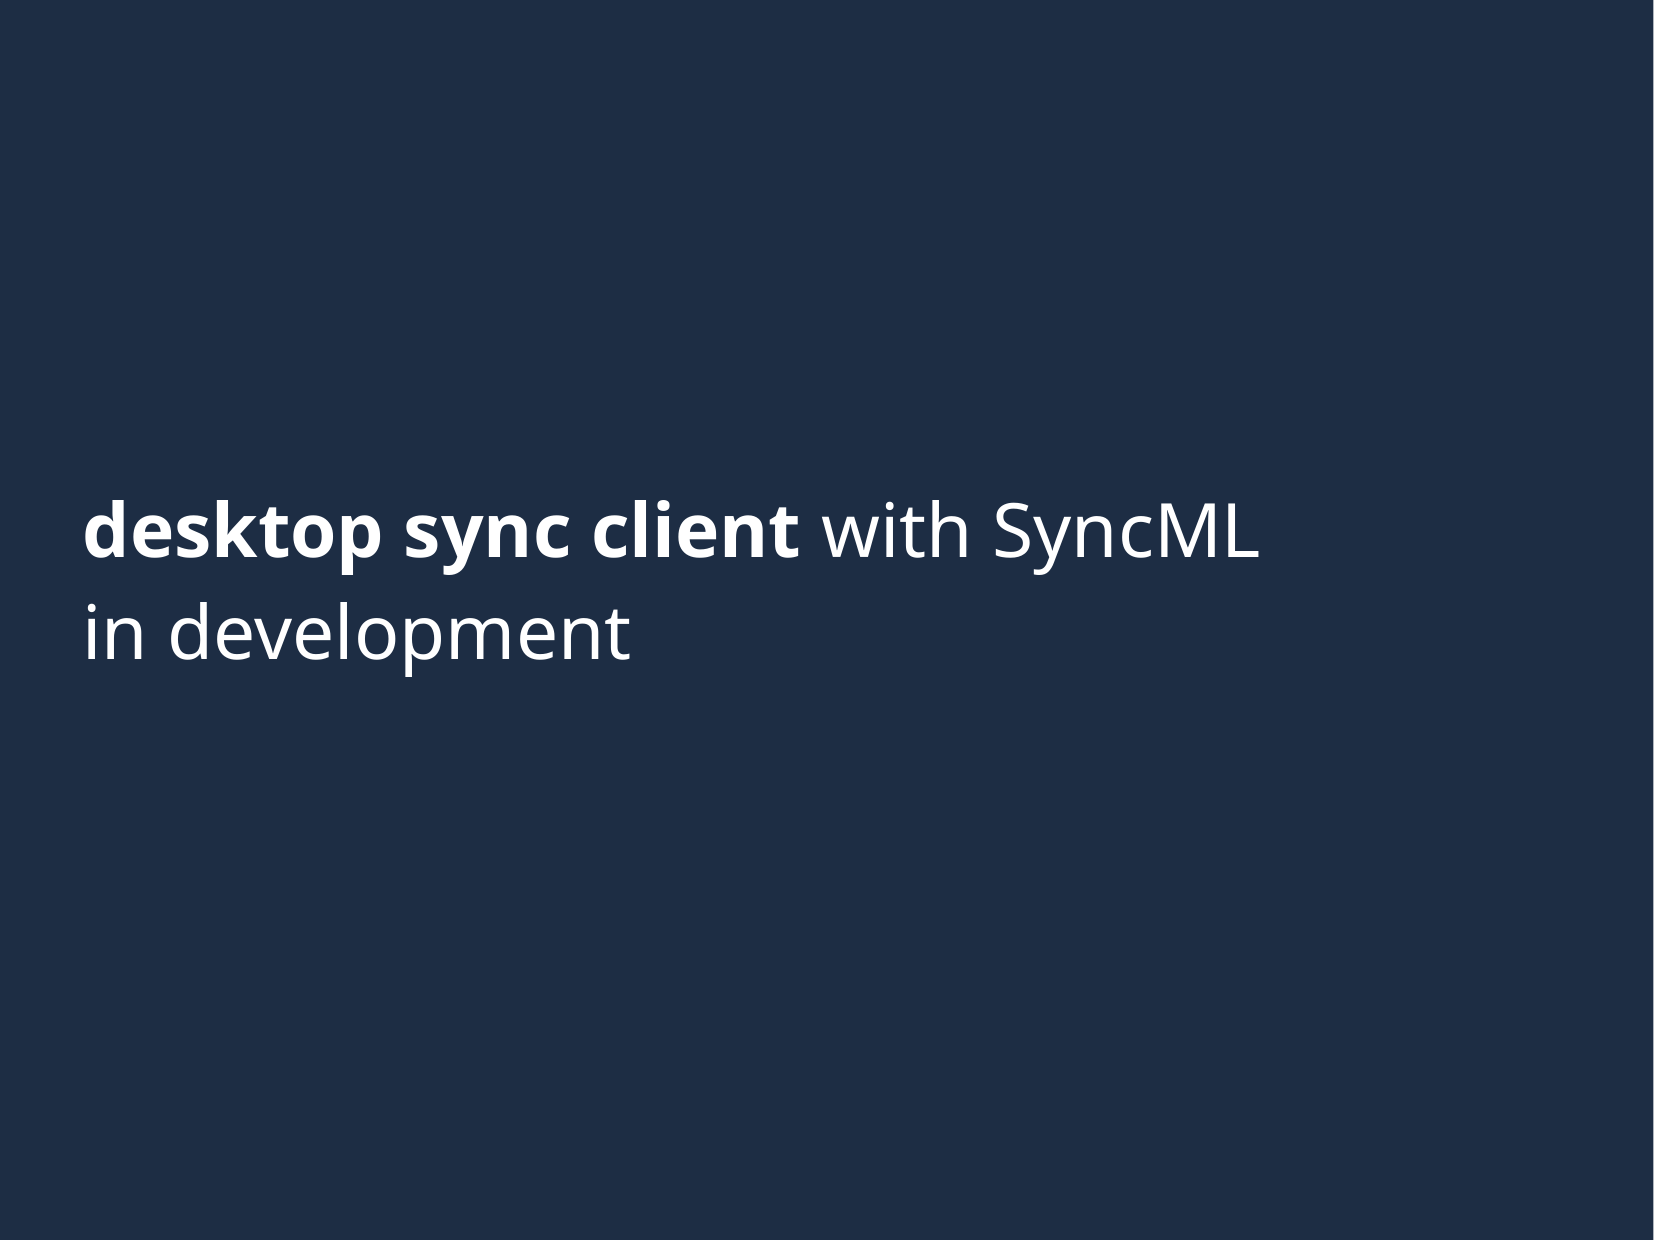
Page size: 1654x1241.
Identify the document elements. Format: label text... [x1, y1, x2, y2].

subtitle desktop sync client with SyncML in development [82, 49, 1571, 1109]
